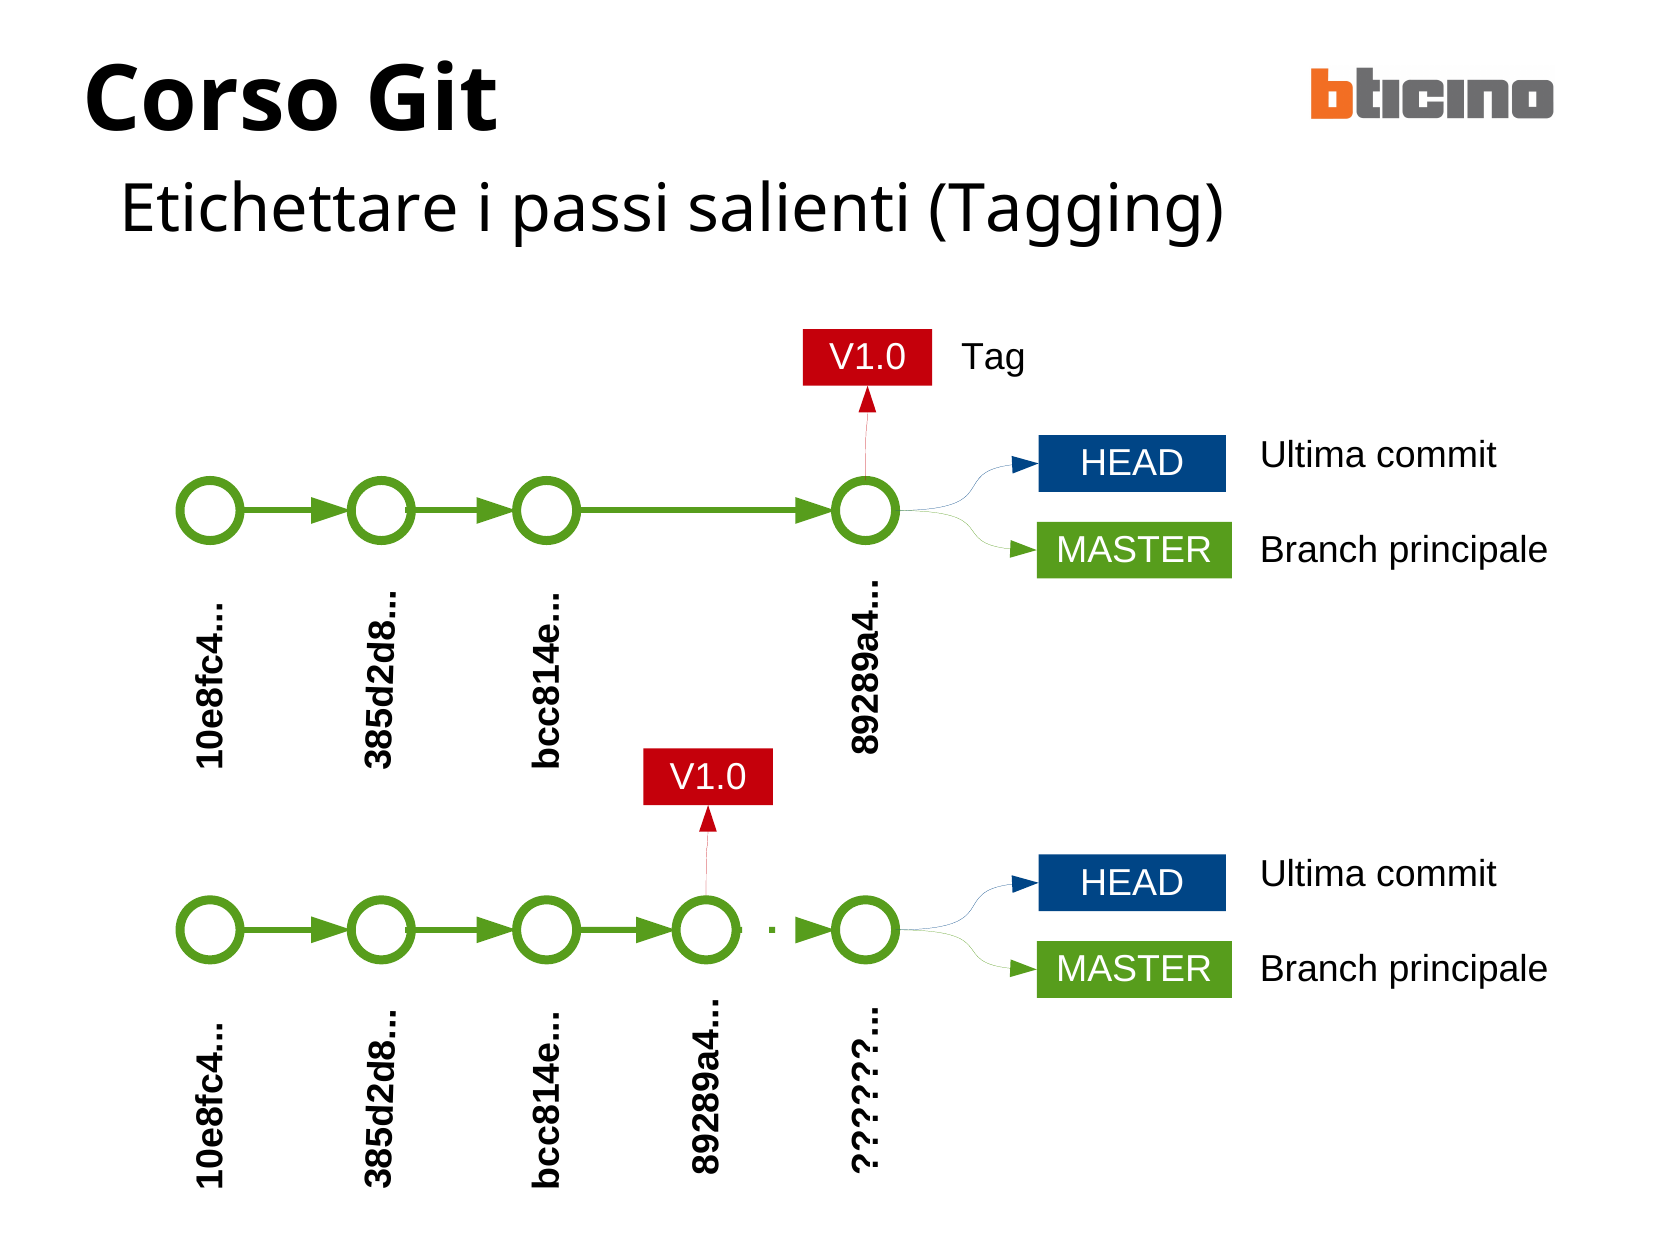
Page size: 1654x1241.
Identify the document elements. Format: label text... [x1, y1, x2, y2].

text_box HEAD [1038, 854, 1226, 912]
text_box V1.0 [802, 329, 933, 386]
text_box HEAD [1038, 435, 1226, 492]
text_box 10e8fc4... [181, 558, 239, 786]
text_box MASTER [1036, 521, 1232, 579]
text_box bcc814e... [518, 983, 575, 1205]
text_box Ultima commit [1245, 426, 1516, 487]
text_box 89289a4... [677, 977, 735, 1190]
text_box bcc814e... [518, 564, 575, 786]
text_box Branch principale [1245, 940, 1576, 998]
text_box Ultima commit [1245, 845, 1516, 906]
text_box 385d2d8... [349, 563, 413, 786]
text_box ??????... [837, 977, 894, 1190]
text_box 10e8fc4... [181, 977, 239, 1205]
title Corso Git [82, 48, 1570, 151]
text_box Branch principale [1245, 521, 1576, 579]
text_box 89289a4... [837, 558, 894, 771]
text_box V1.0 [643, 748, 773, 806]
text_box MASTER [1036, 941, 1232, 998]
text_box Tag [946, 328, 1066, 386]
text_box Etichettare i passi salienti (Tagging) [105, 165, 1576, 256]
text_box 385d2d8... [349, 982, 413, 1205]
